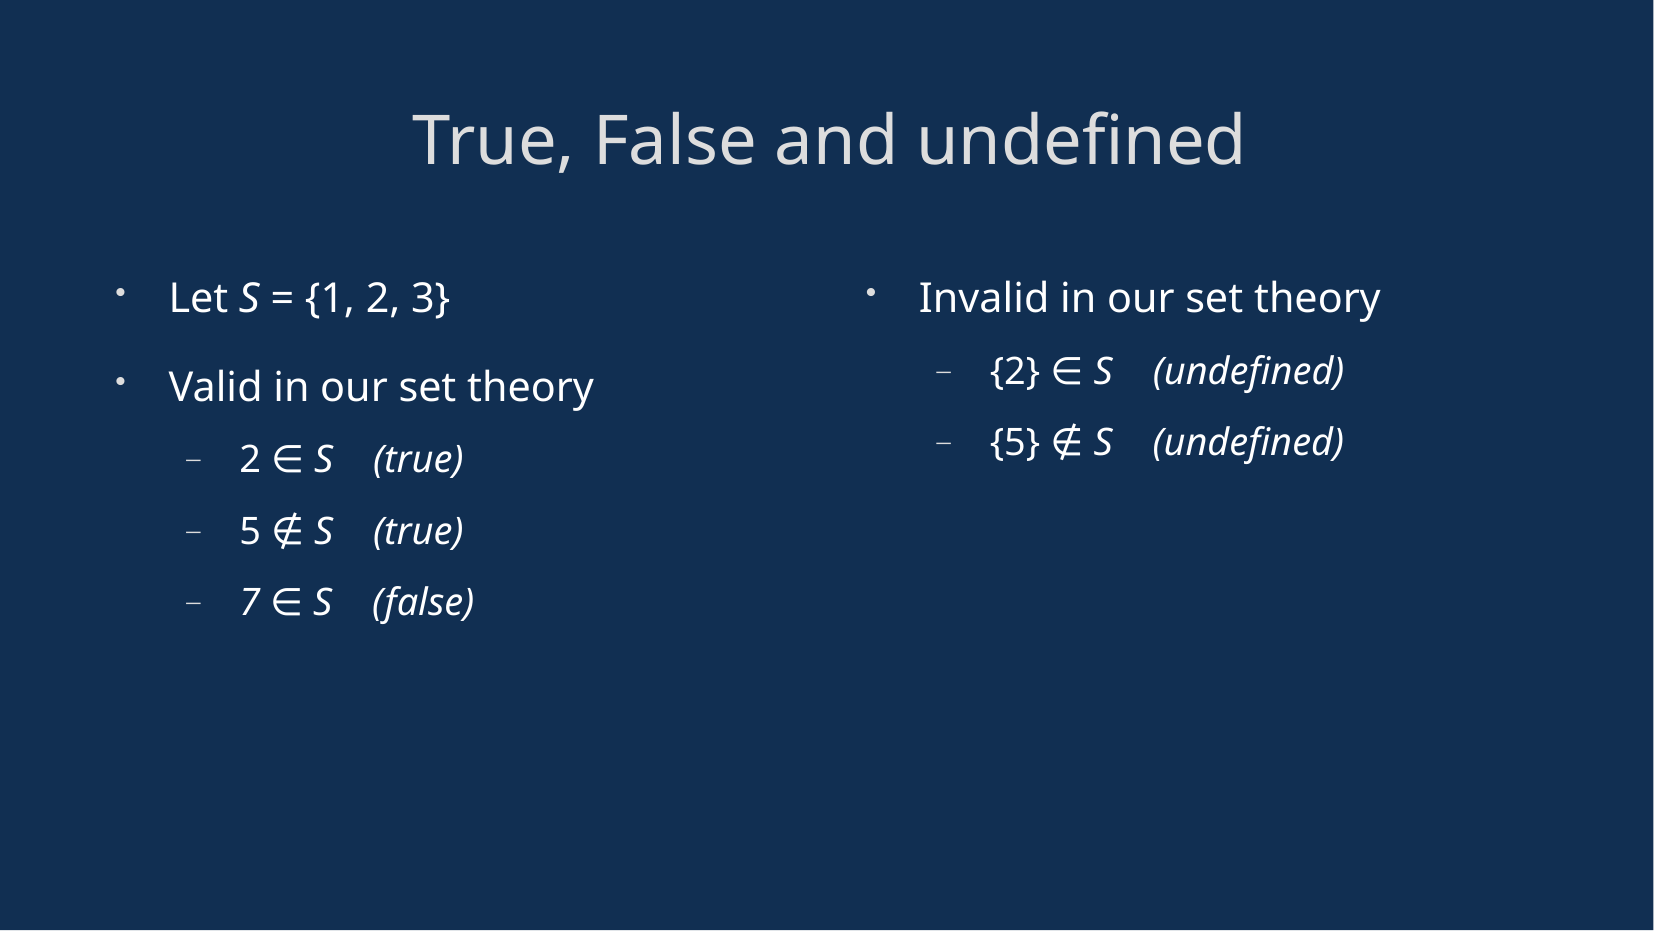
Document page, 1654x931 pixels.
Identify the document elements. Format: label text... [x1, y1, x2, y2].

list Invalid in our set theory {2} ∈ S (undefined) {5} ∉ S (undefined) [848, 268, 1563, 806]
list Let S = {1, 2, 3} Valid in our set theory 2 ∈ S (true) 5 ∉ S (true) 7 ∈ S (false) [97, 268, 813, 806]
title True, False and undefined [97, 56, 1563, 220]
